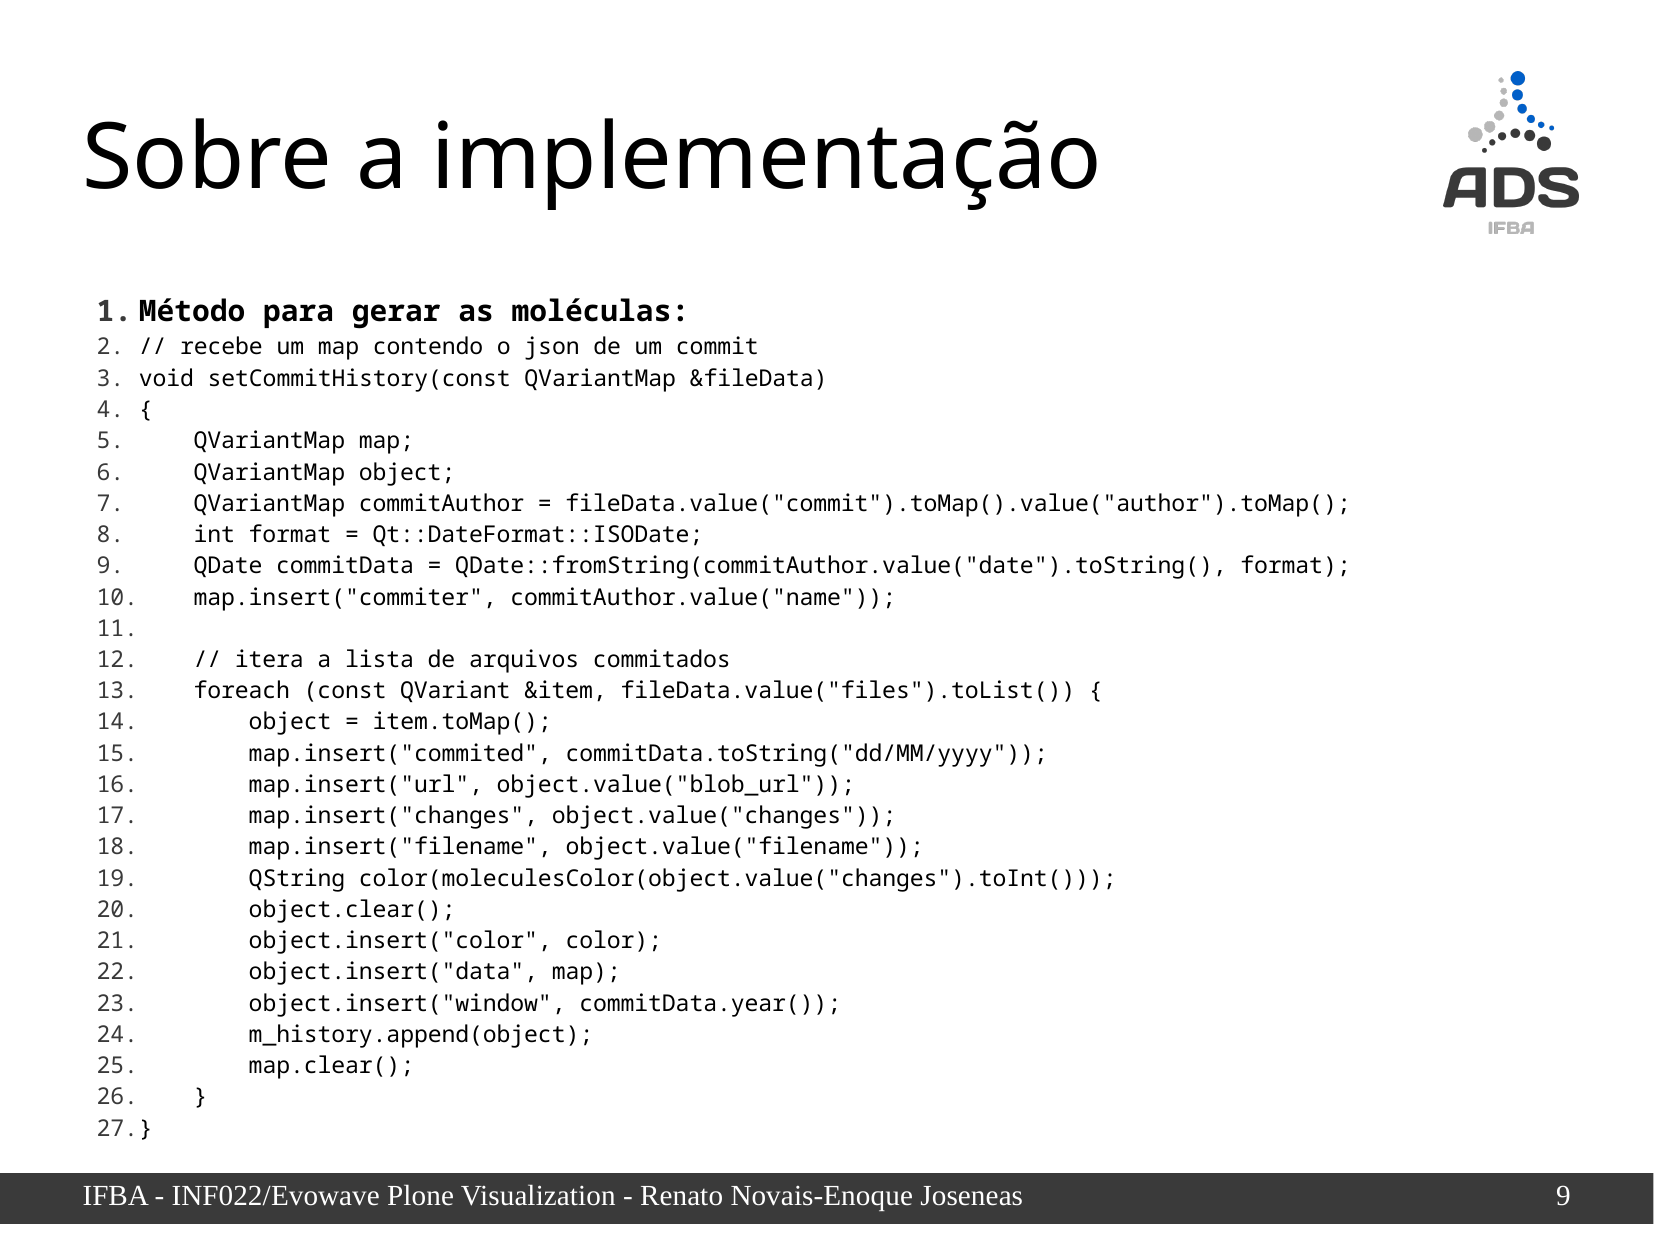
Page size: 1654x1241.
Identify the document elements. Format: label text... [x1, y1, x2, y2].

title Sobre a implementação [82, 49, 1426, 257]
list Método para gerar as moléculas: // recebe um map contendo o json de um commit void setCommitHistory(const QVariantMap &fileData) { QVariantMap map; QVariantMap object; QVariantMap commitAuthor = fileData.value("commit").toMap().value("author").toMap(); int format = Qt::DateFormat::ISODate; QDate commitData = QDate::fromString(commitAuthor.value("date").toString(), format); map.insert("commiter", commitAuthor.value("name")); // itera a lista de arquivos commitados foreach (const QVariant &item, fileData.value("files").toList()) { object = item.toMap(); map.insert("commited", commitData.toString("dd/MM/yyyy")); map.insert("url", object.value("blob_url")); map.insert("changes", object.value("changes")); map.insert("filename", object.value("filename")); QString color(moleculesColor(object.value("changes").toInt())); object.clear(); object.insert("color", color); object.insert("data", map); object.insert("window", commitData.year()); m_history.append(object); map.clear(); } } [82, 290, 1561, 1156]
picture [1443, 71, 1579, 234]
